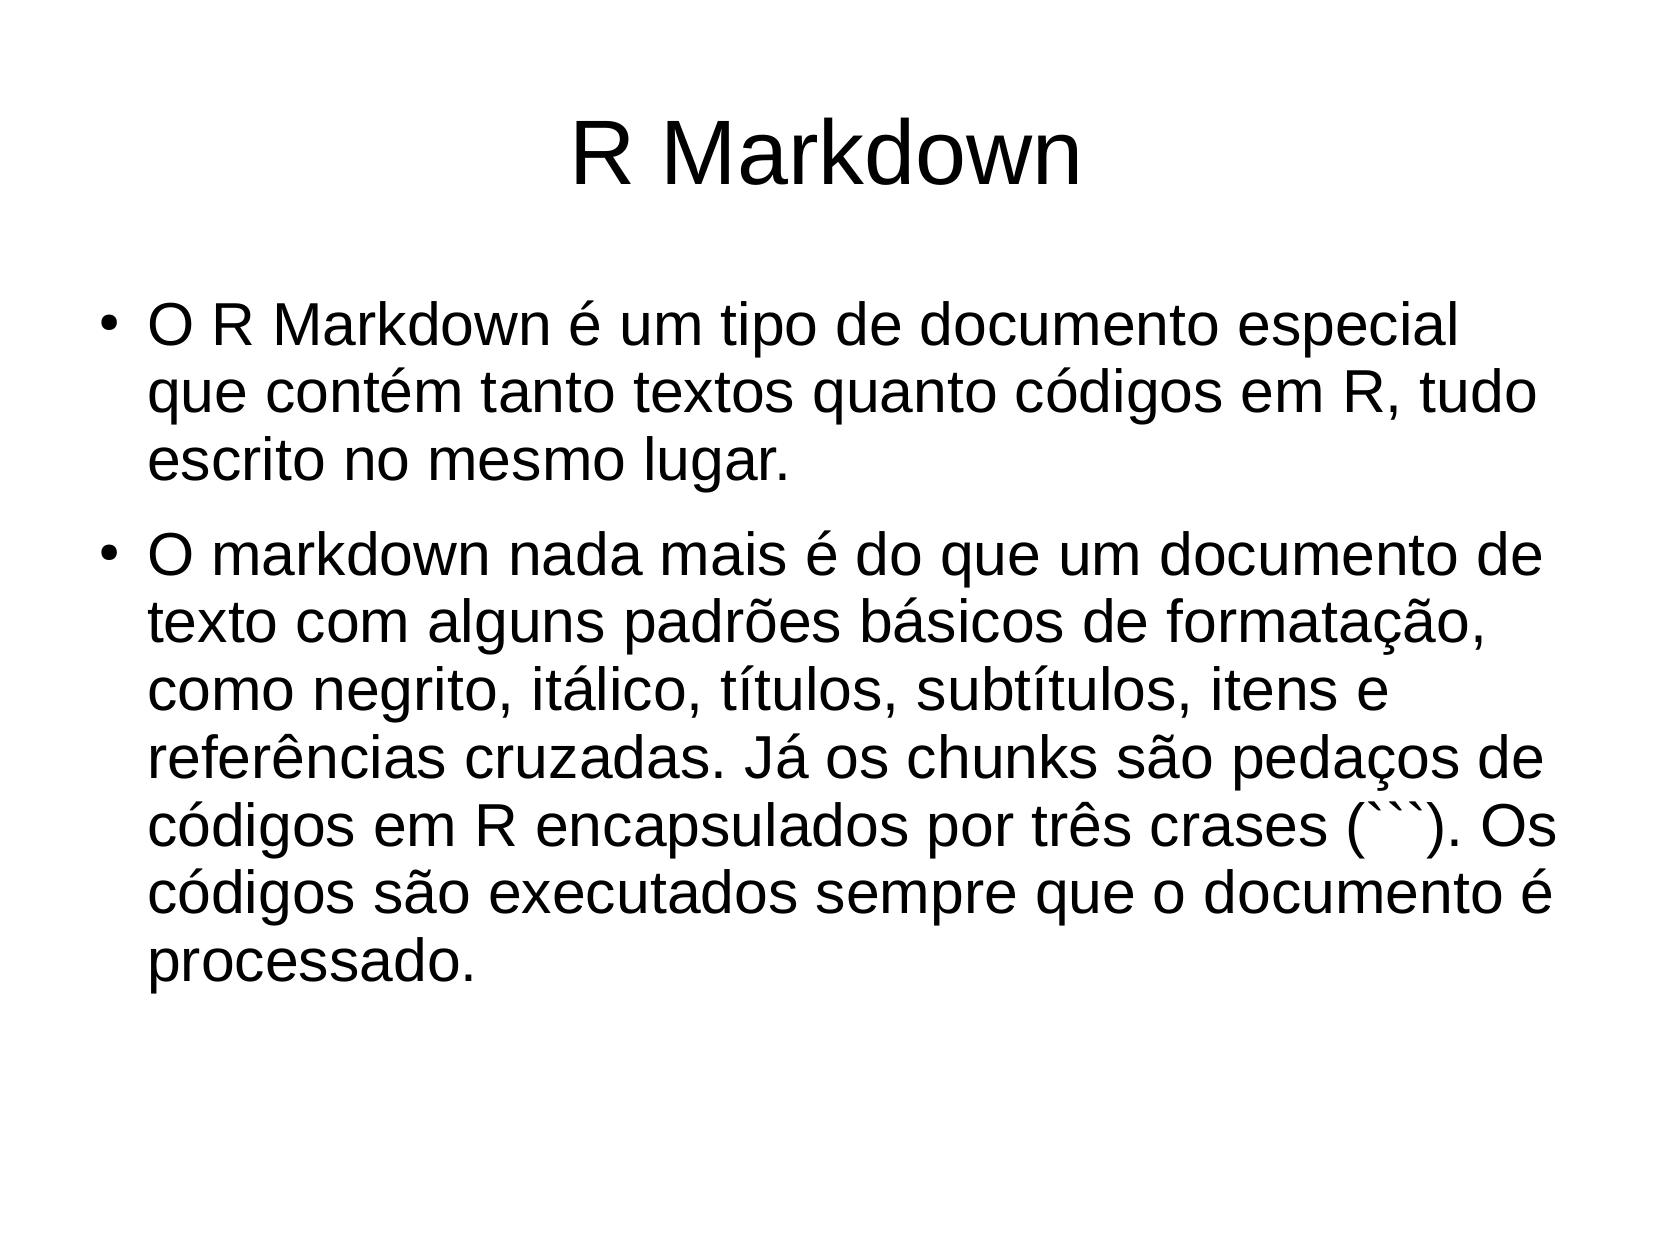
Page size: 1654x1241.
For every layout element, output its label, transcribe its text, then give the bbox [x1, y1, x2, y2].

list O R Markdown é um tipo de documento especial que contém tanto textos quanto códigos em R, tudo escrito no mesmo lugar. O markdown nada mais é do que um documento de texto com alguns padrões básicos de formatação, como negrito, itálico, títulos, subtítulos, itens e referências cruzadas. Já os chunks são pedaços de códigos em R encapsulados por três crases (```). Os códigos são executados sempre que o documento é processado. [82, 290, 1571, 1010]
title R Markdown [82, 49, 1571, 257]
